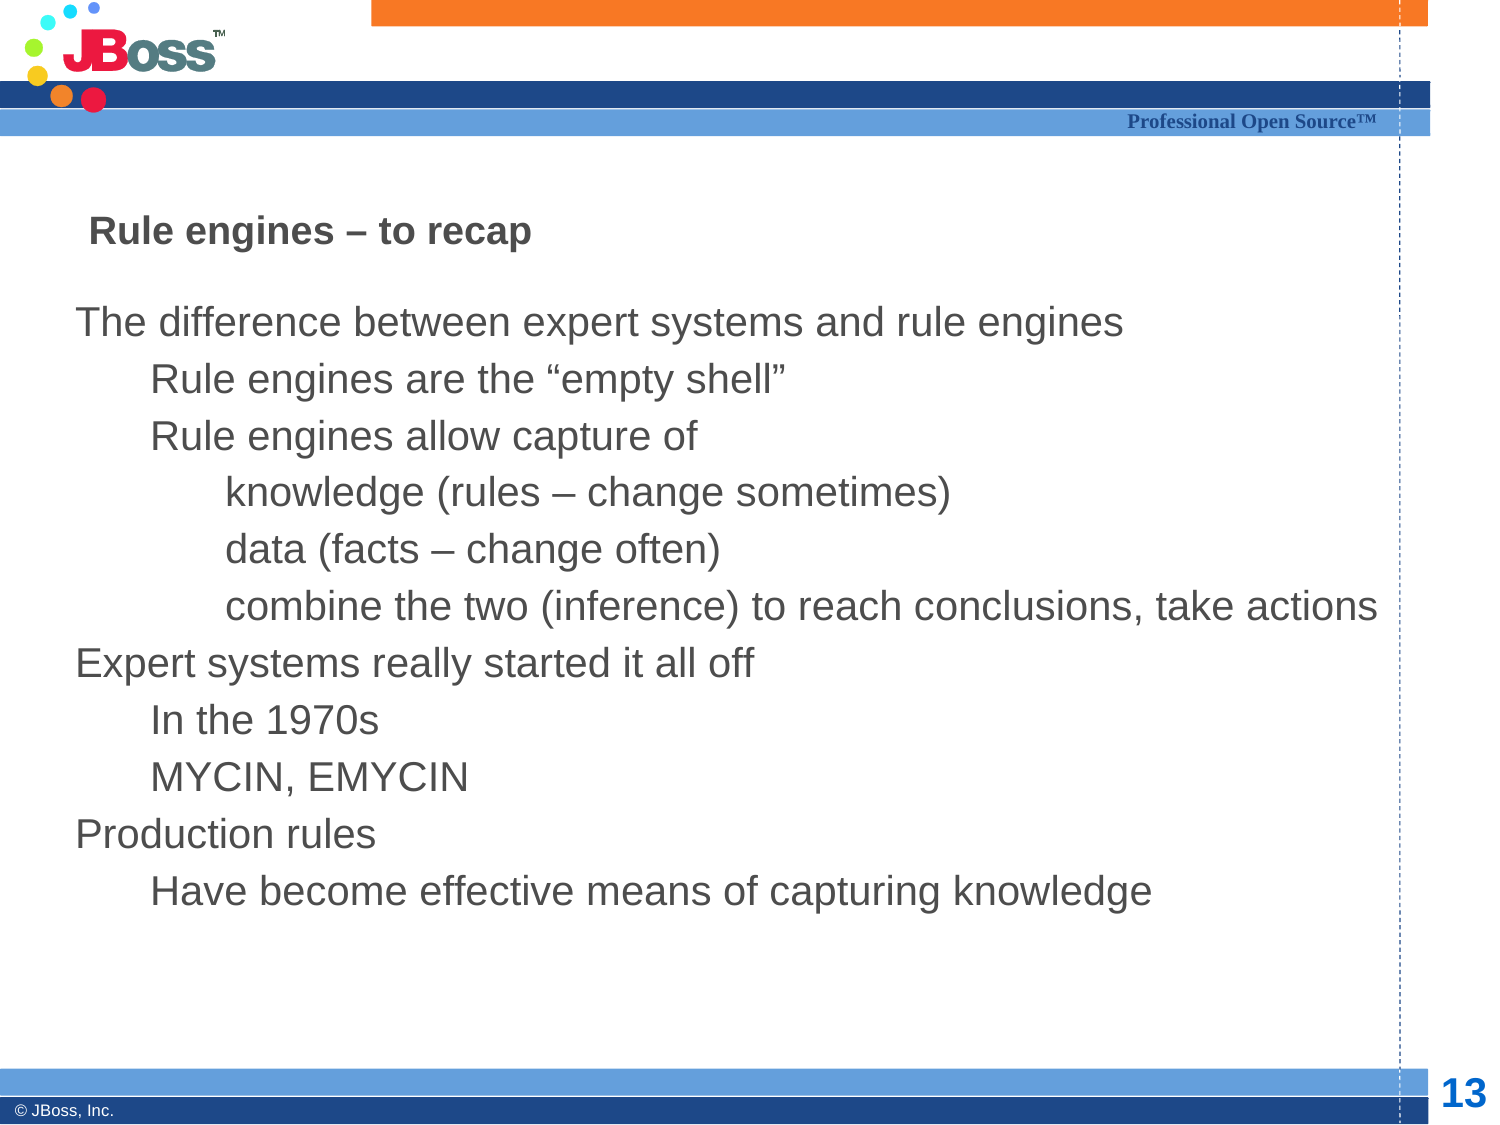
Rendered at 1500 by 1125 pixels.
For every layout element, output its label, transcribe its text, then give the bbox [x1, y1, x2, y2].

title Rule engines – to recap [88, 147, 1377, 263]
subtitle The difference between expert systems and rule engines Rule engines are the “empty shell” Rule engines allow capture of knowledge (rules – change sometimes) data (facts – change often) combine the two (inference) to reach conclusions, take actions Expert systems really started it all off In the 1970s MYCIN, EMYCIN Production rules Have become effective means of capturing knowledge [75, 263, 1425, 1006]
